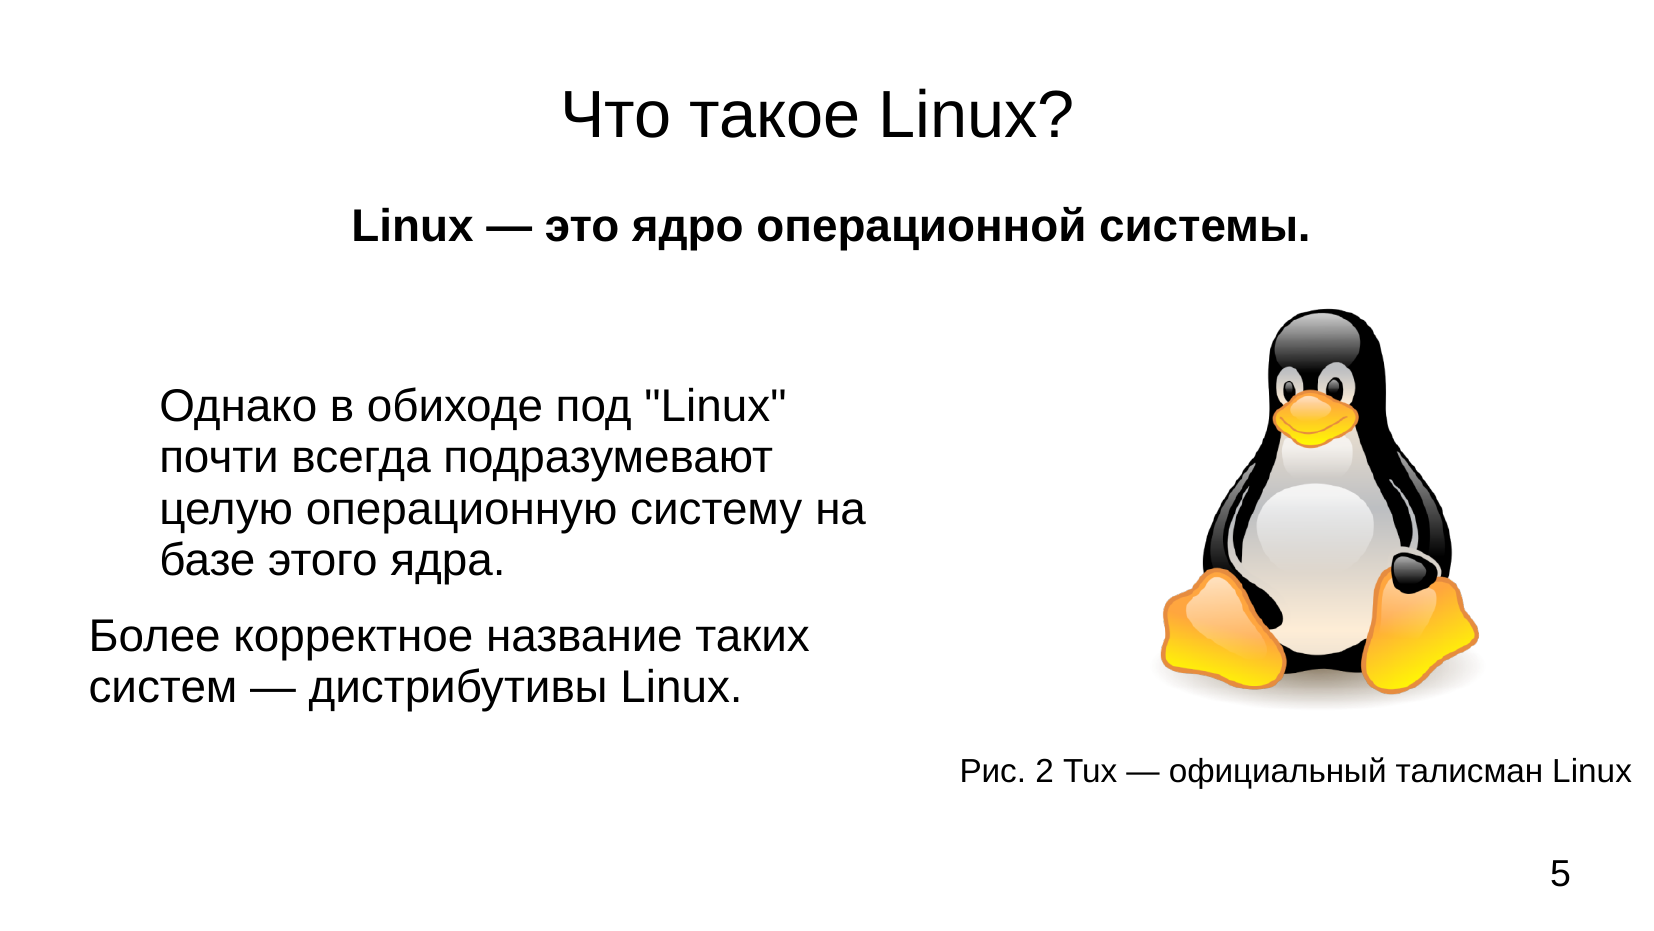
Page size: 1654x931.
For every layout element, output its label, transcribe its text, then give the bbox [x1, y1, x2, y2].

picture [1092, 288, 1543, 739]
list Однако в обиходе под "Linux" почти всегда подразумевают целую операционную систему на базе этого ядра. Более корректное название таких систем — дистрибутивы Linux. [88, 236, 916, 857]
text_box Рис. 2 Tux — официальный талисман Linux [944, 745, 1654, 798]
text_box <number> [1535, 845, 1654, 916]
text_box Linux — это ядро операционной системы. [265, 192, 1418, 266]
title Что такое Linux? [82, 37, 1571, 193]
